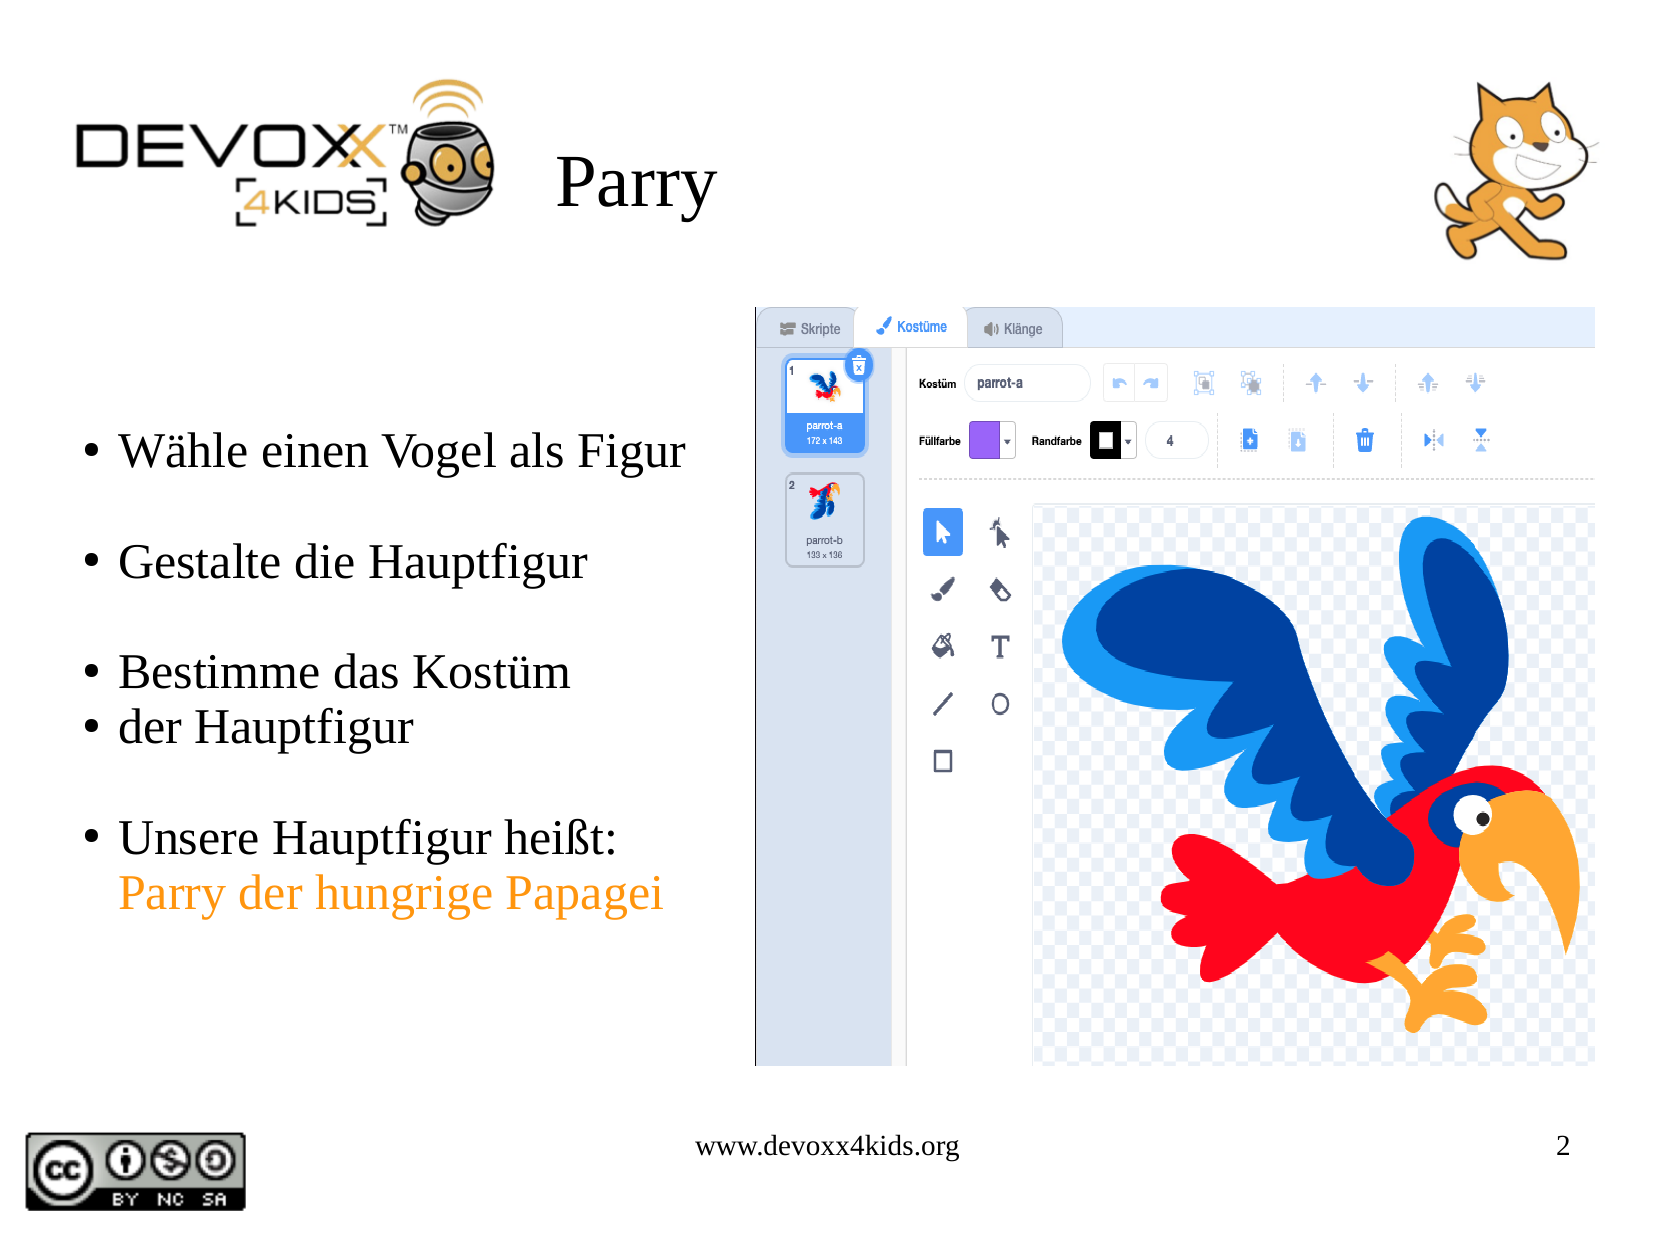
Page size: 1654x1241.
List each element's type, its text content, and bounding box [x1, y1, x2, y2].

picture [755, 307, 1595, 1066]
picture [1431, 54, 1607, 272]
title Parry [555, 78, 1347, 284]
subtitle Wähle einen Vogel als Figur Gestalte die Hauptfigur Bestimme das Kostüm der Hauptfigur Unsere Hauptfigur heißt: Parry der hungrige Papagei [82, 290, 1571, 1109]
picture [35, 58, 511, 255]
picture [14, 1121, 249, 1212]
